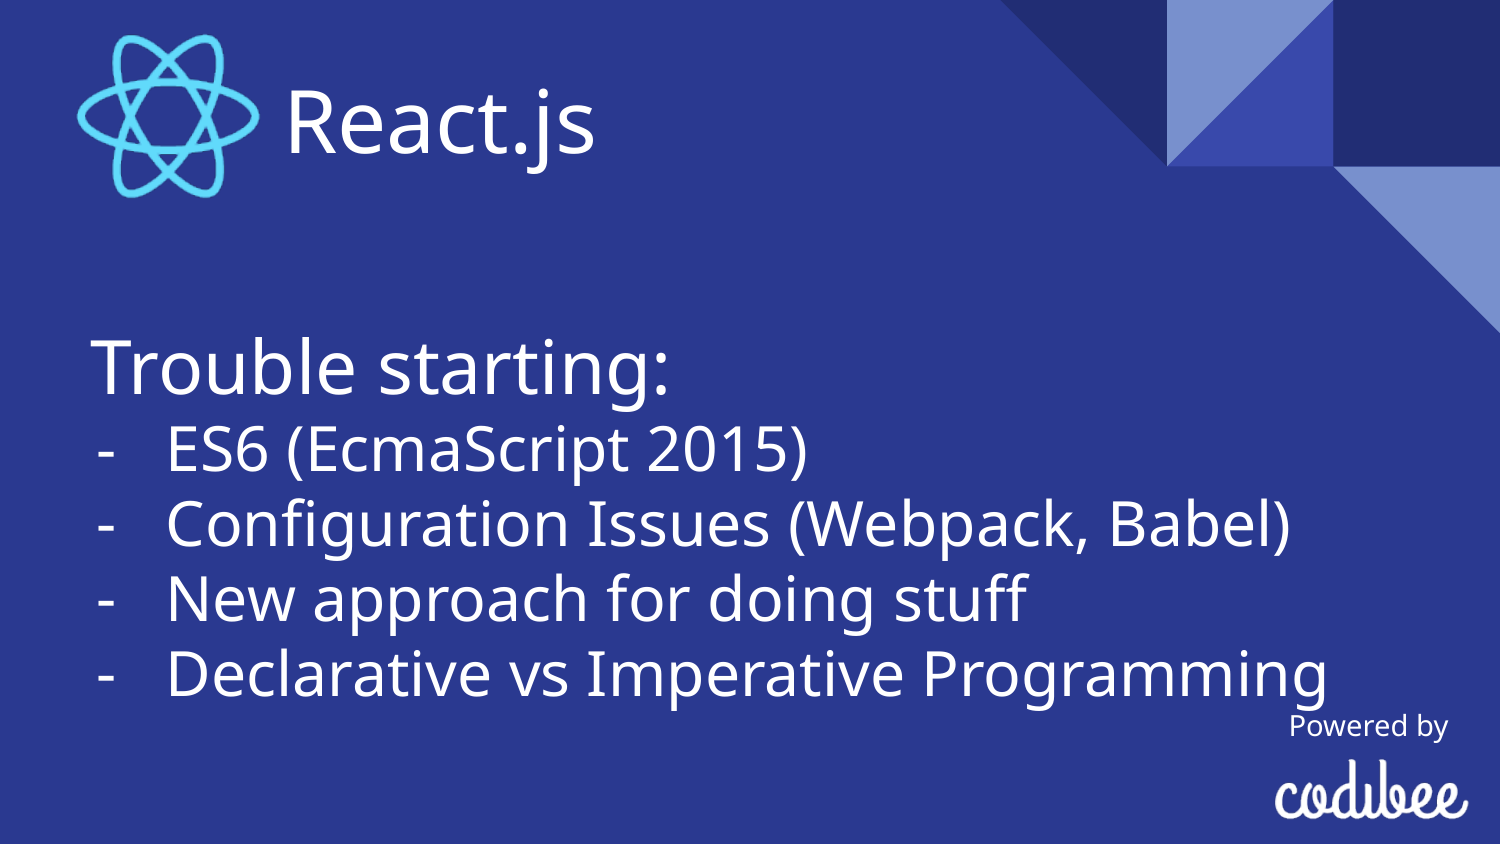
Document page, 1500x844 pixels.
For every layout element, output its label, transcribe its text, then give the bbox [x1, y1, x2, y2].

subtitle Trouble starting: ES6 (EcmaScript 2015) Configuration Issues (Webpack, Babel) New approach for doing stuff Declarative vs Imperative Programming [75, 259, 1425, 780]
title React.js [325, 48, 1056, 186]
text_box Powered by [1425, 691, 1488, 752]
picture [1250, 752, 1488, 833]
picture [12, 0, 325, 235]
